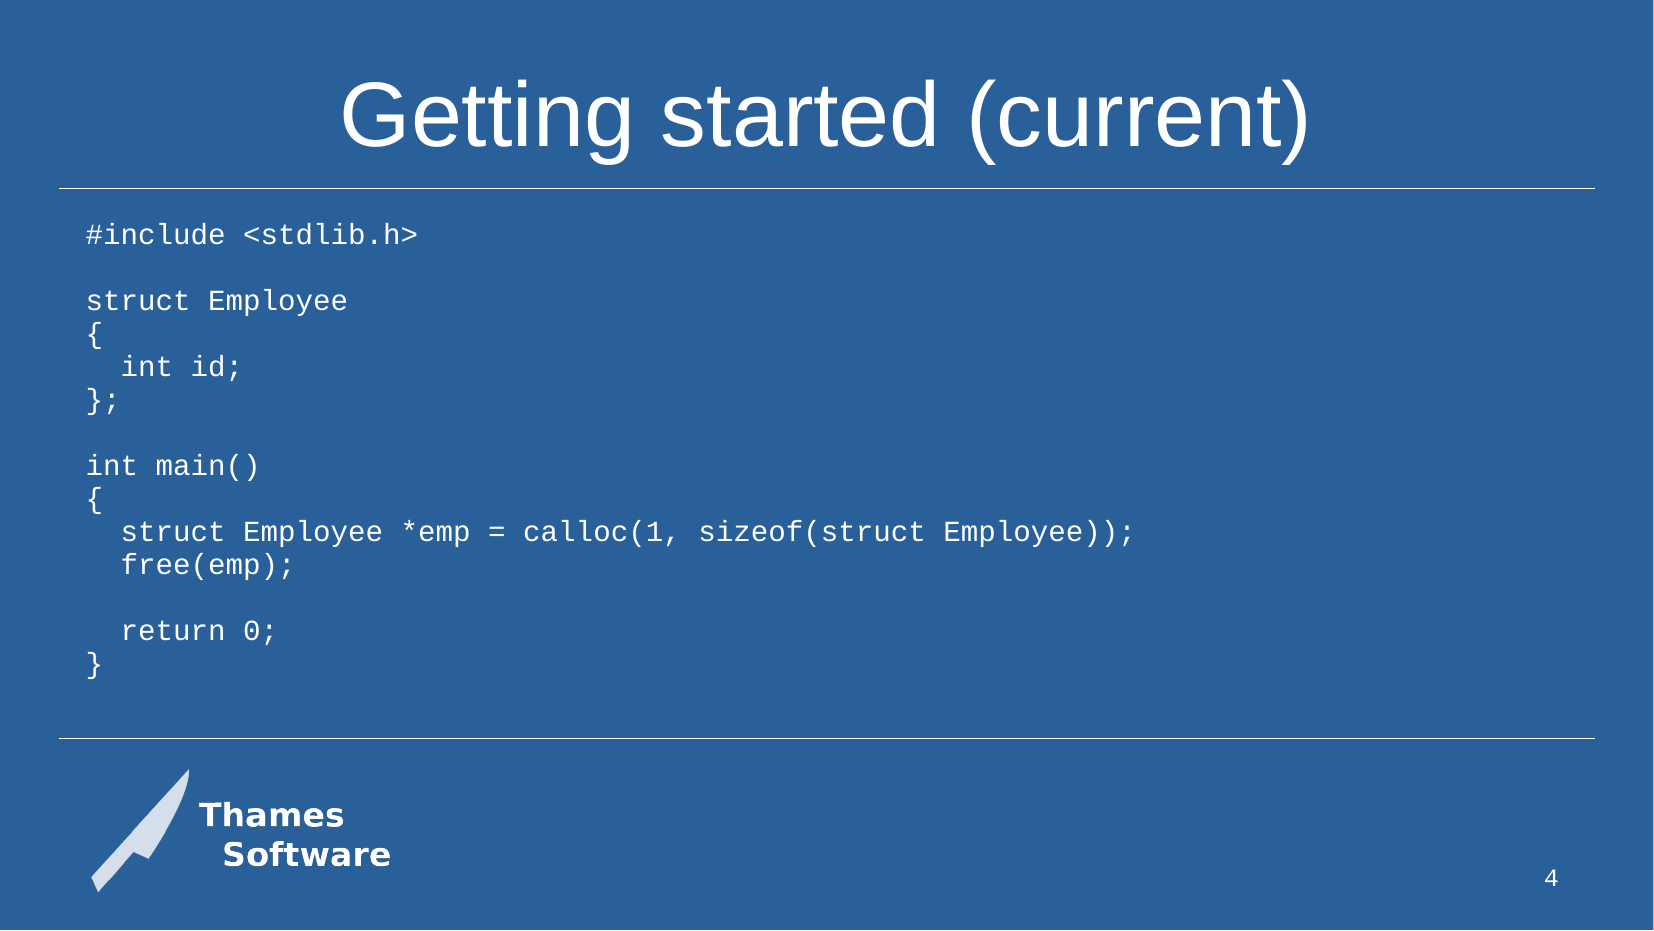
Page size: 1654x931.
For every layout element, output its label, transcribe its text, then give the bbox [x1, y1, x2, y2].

text_box #include <stdlib.h> struct Employee { int id; }; int main() { struct Employee *emp = calloc(1, sizeof(struct Employee)); free(emp); return 0; } [70, 212, 1571, 723]
title Getting started (current) [82, 37, 1571, 188]
title Getting started (current) [82, 189, 1571, 193]
picture [82, 756, 421, 907]
